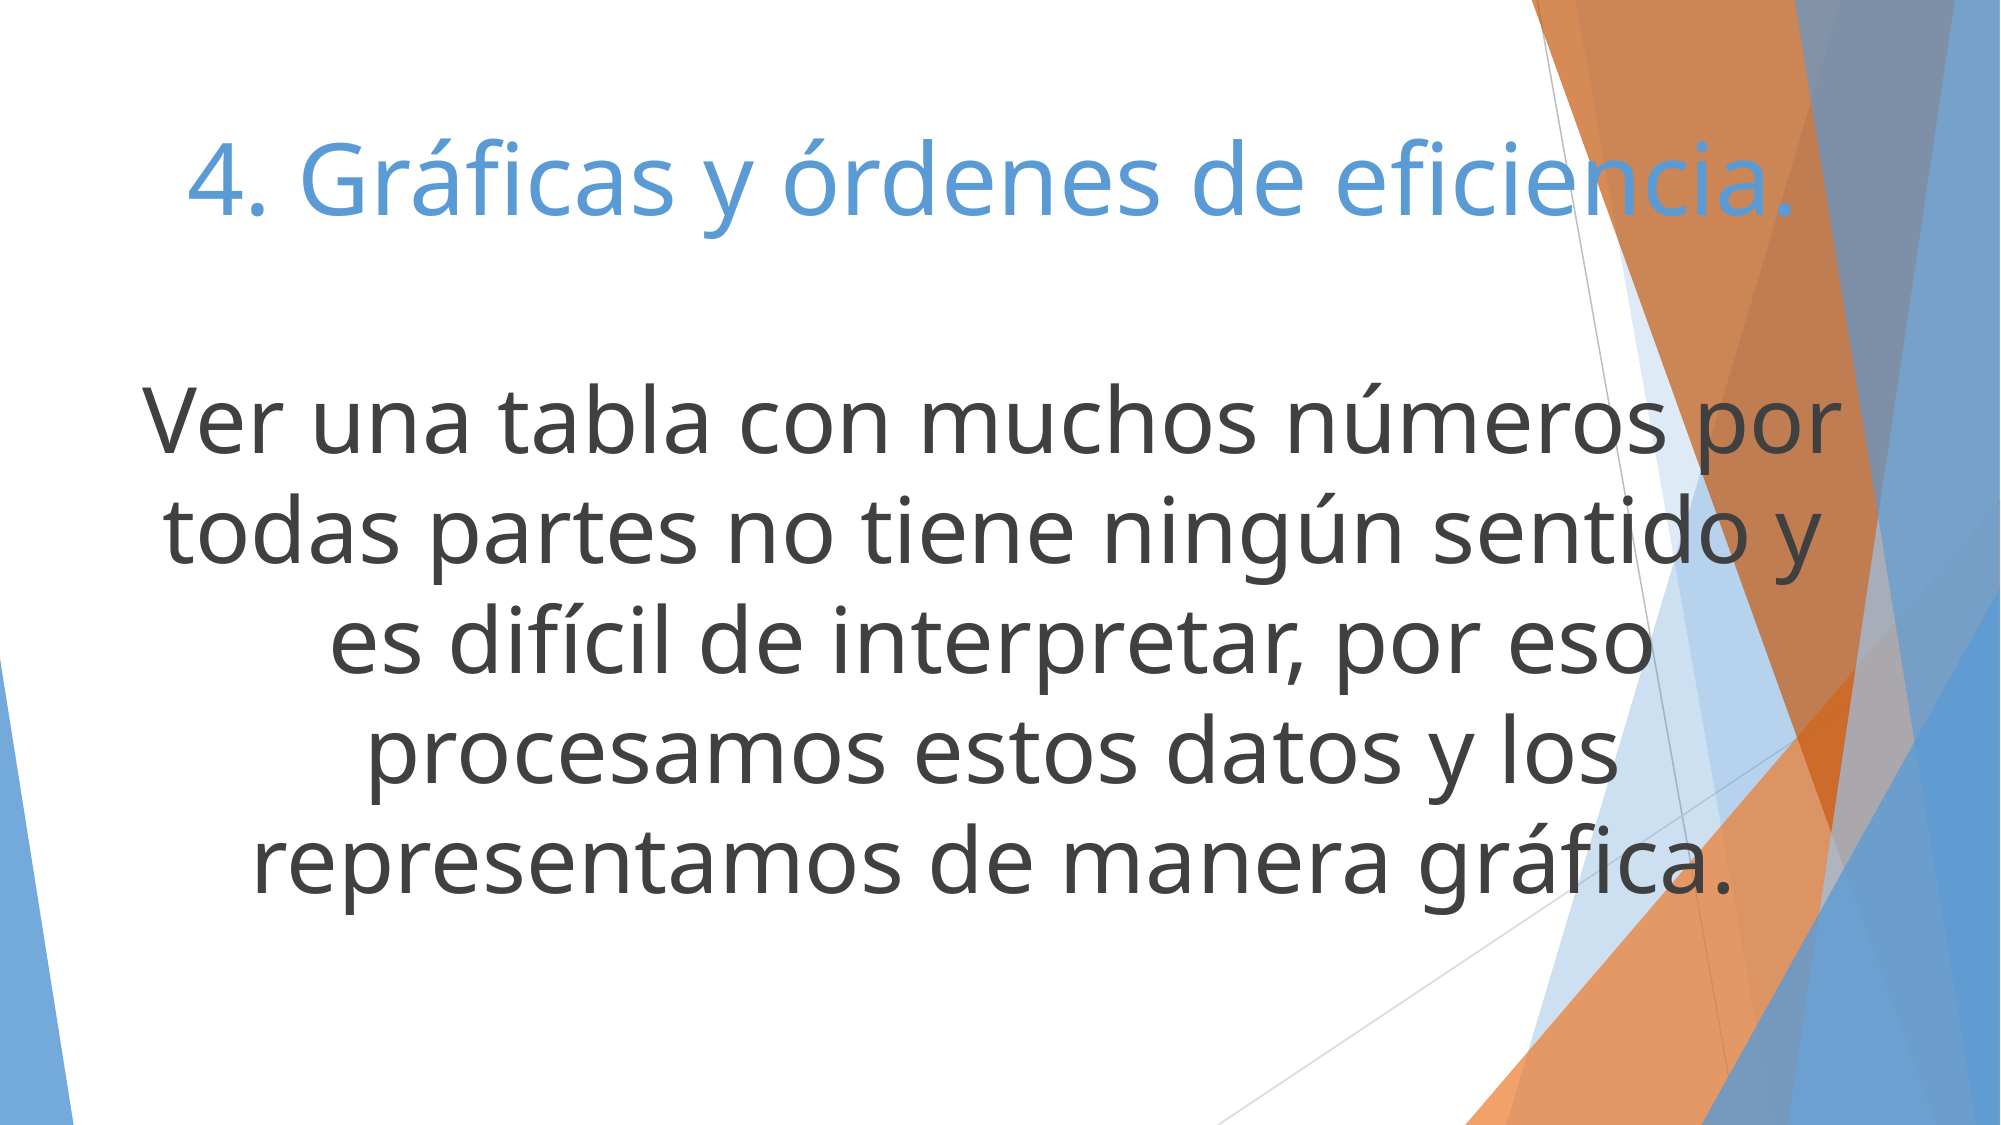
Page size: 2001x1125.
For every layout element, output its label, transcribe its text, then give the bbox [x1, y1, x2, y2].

list Ver una tabla con muchos números por todas partes no tiene ningún sentido y es difícil de interpretar, por eso procesamos estos datos y los representamos de manera gráfica. [111, 354, 1877, 992]
title 4. Gráficas y órdenes de eficiencia. [145, 107, 1843, 325]
